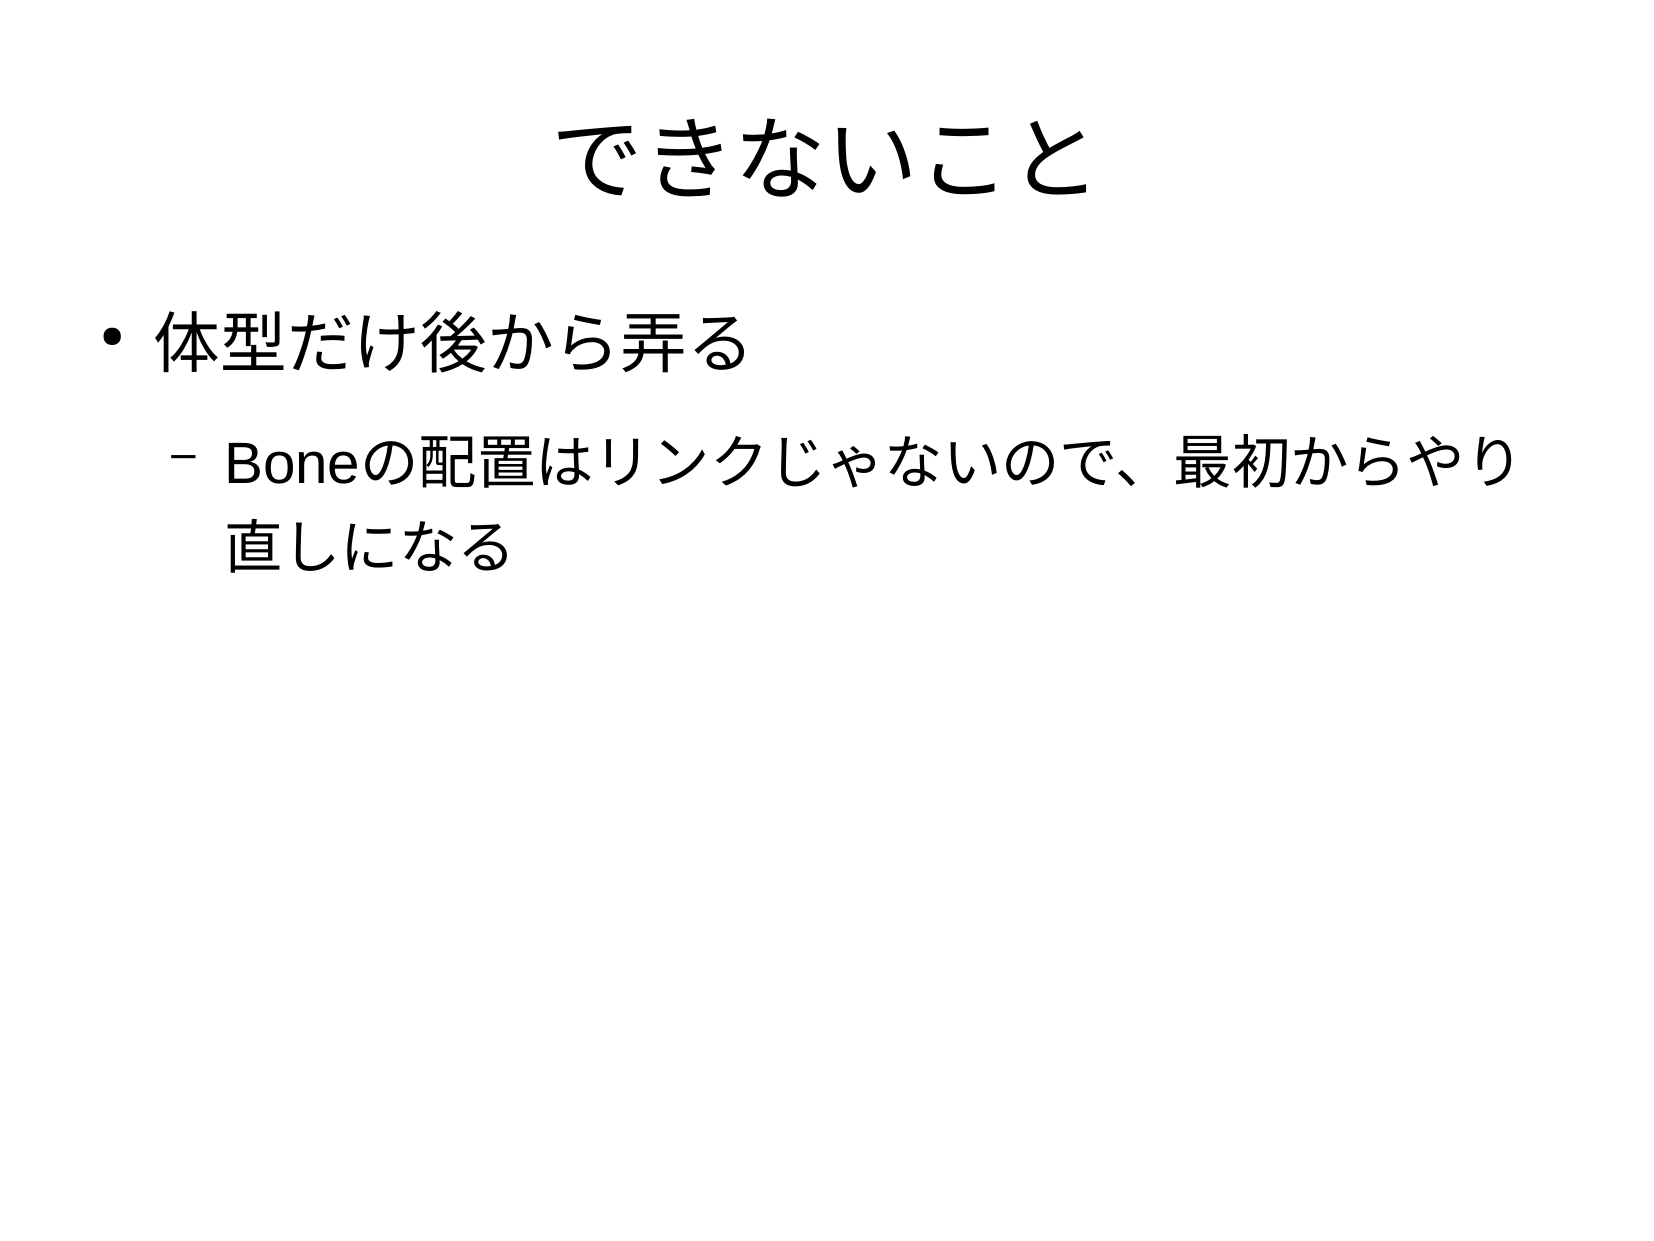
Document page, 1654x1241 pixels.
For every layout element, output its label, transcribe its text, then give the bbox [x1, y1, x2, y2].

list 体型だけ後から弄る Boneの配置はリンクじゃないので、最初からやり直しになる [82, 290, 1571, 1010]
title できないこと [82, 49, 1571, 257]
